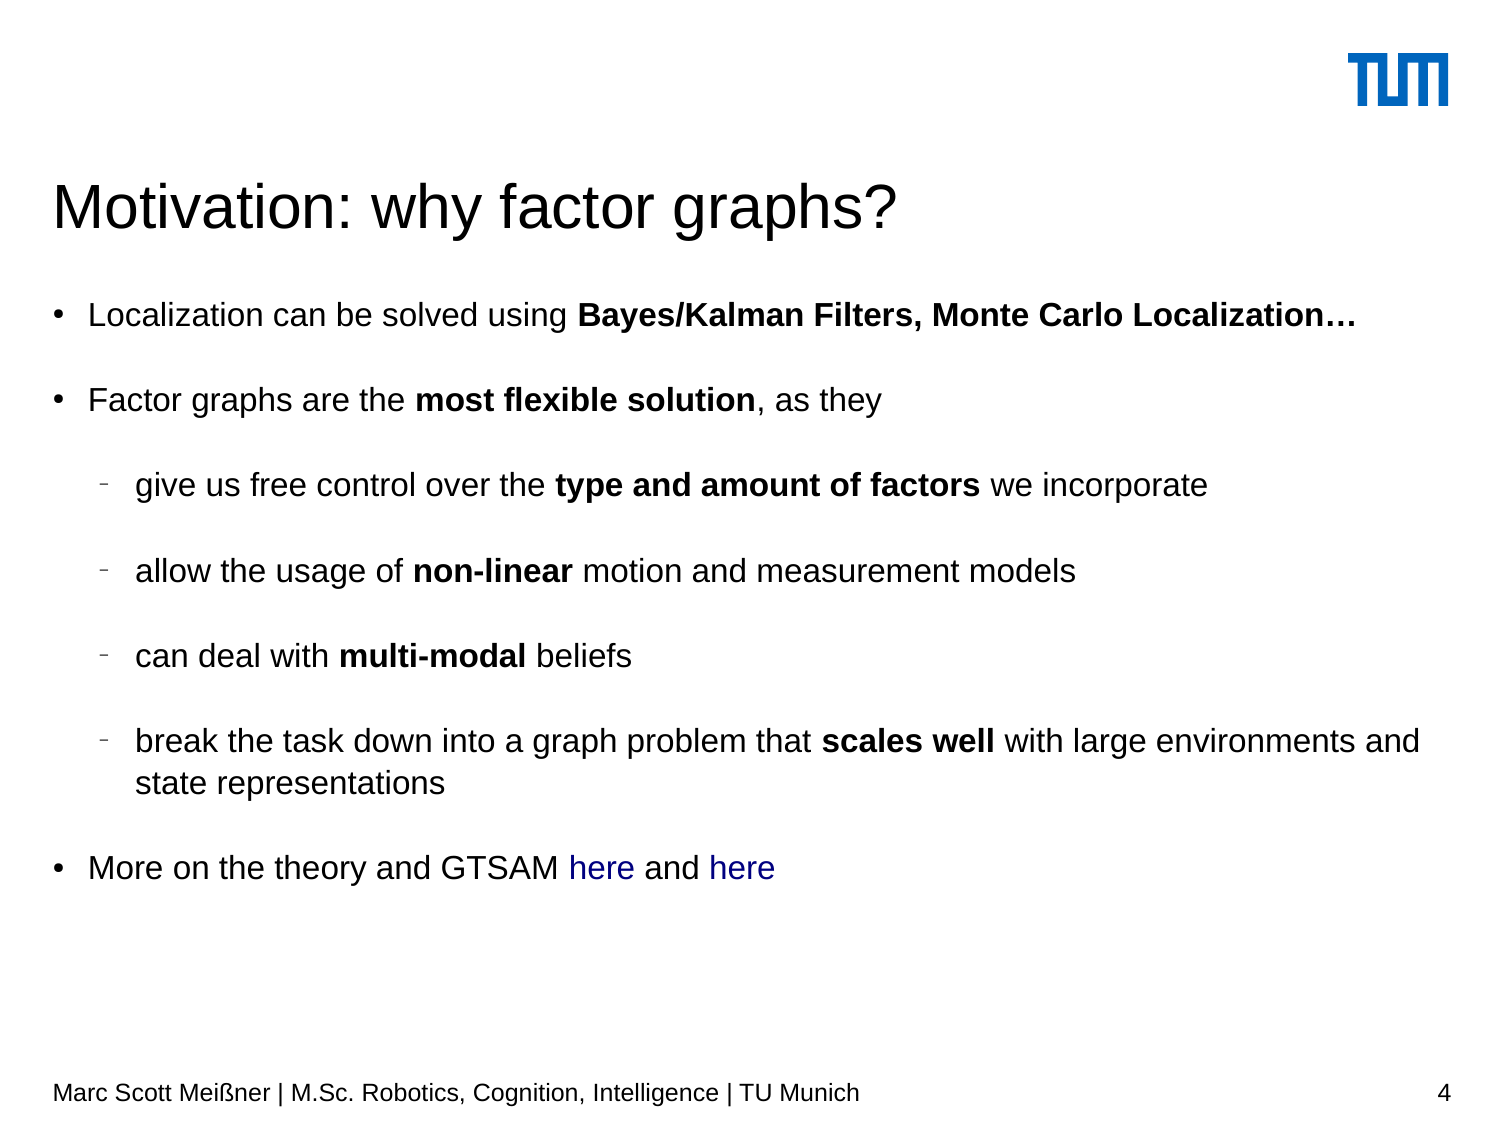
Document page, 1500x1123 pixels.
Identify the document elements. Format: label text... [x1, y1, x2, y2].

title Motivation: why factor graphs? [52, 171, 1453, 242]
list Localization can be solved using Bayes/Kalman Filters, Monte Carlo Localization… Factor graphs are the most flexible solution, as they give us free control over the type and amount of factors we incorporate allow the usage of non-linear motion and measurement models can deal with multi-modal beliefs break the task down into a graph problem that scales well with large environments and state representations More on the theory and GTSAM here and here [52, 253, 1453, 1028]
